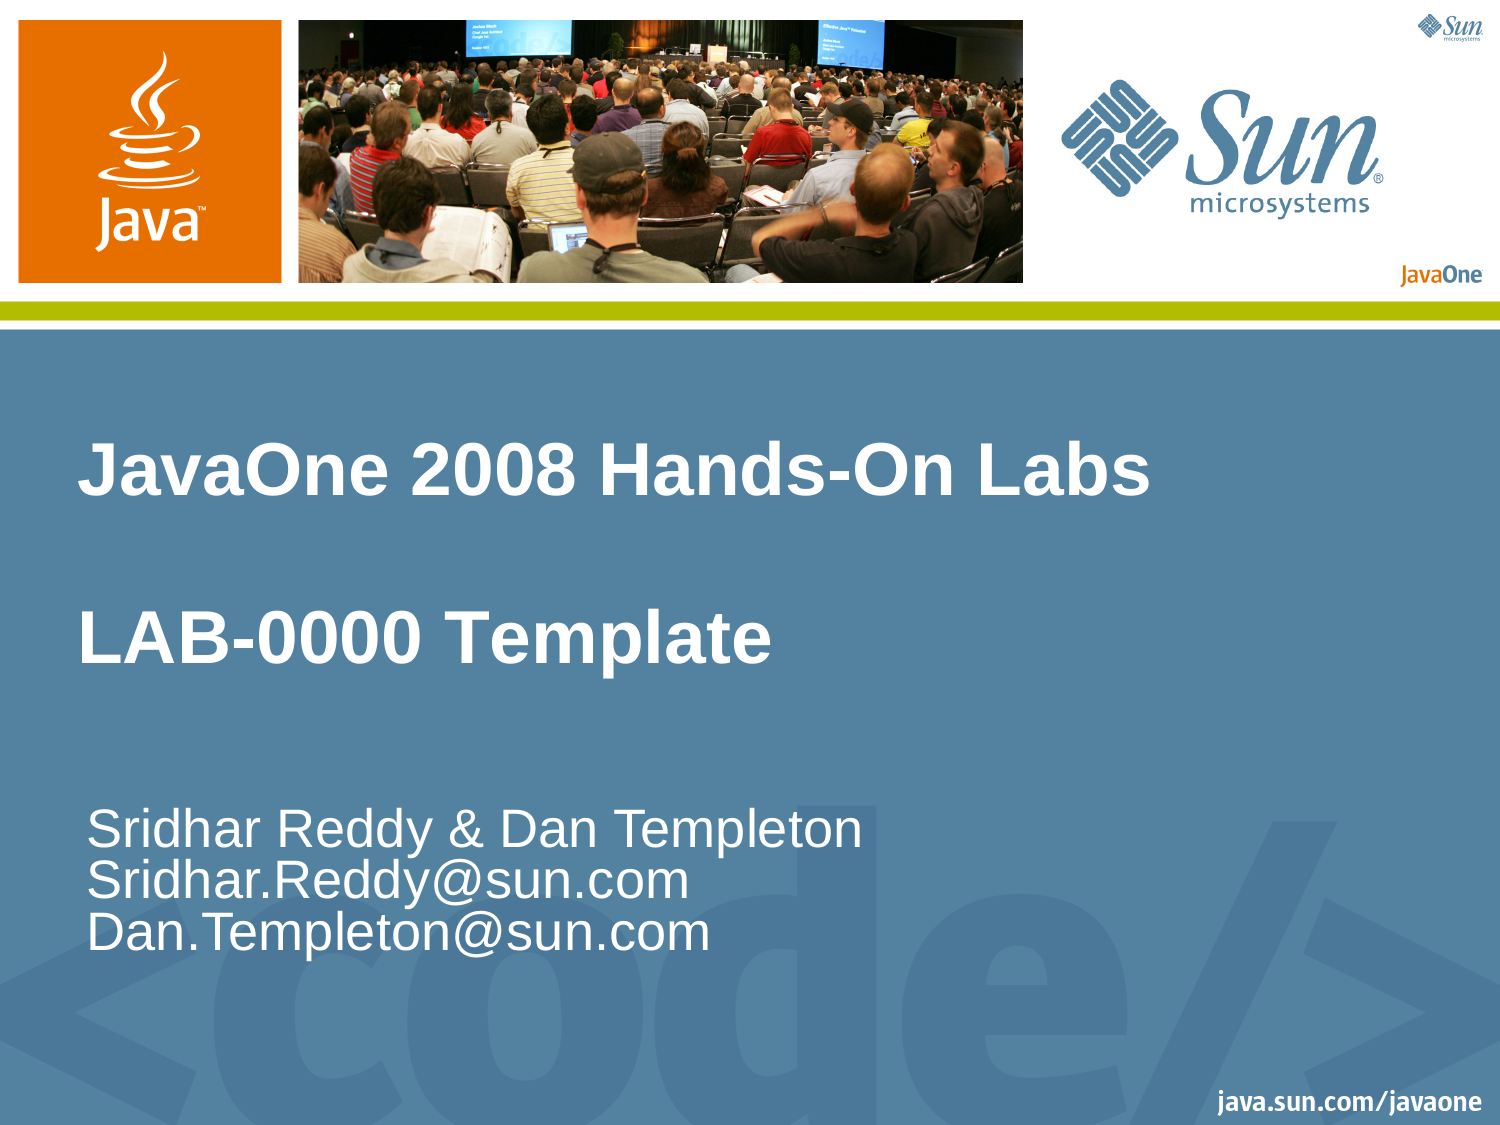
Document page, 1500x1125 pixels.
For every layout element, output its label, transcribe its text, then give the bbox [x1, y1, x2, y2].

list Sridhar Reddy & Dan Templeton Sridhar.Reddy@sun.com Dan.Templeton@sun.com [86, 805, 1077, 1058]
title JavaOne 2008 Hands-On Labs LAB-0000 Template [77, 399, 1255, 764]
picture [0, 1, 1500, 1125]
